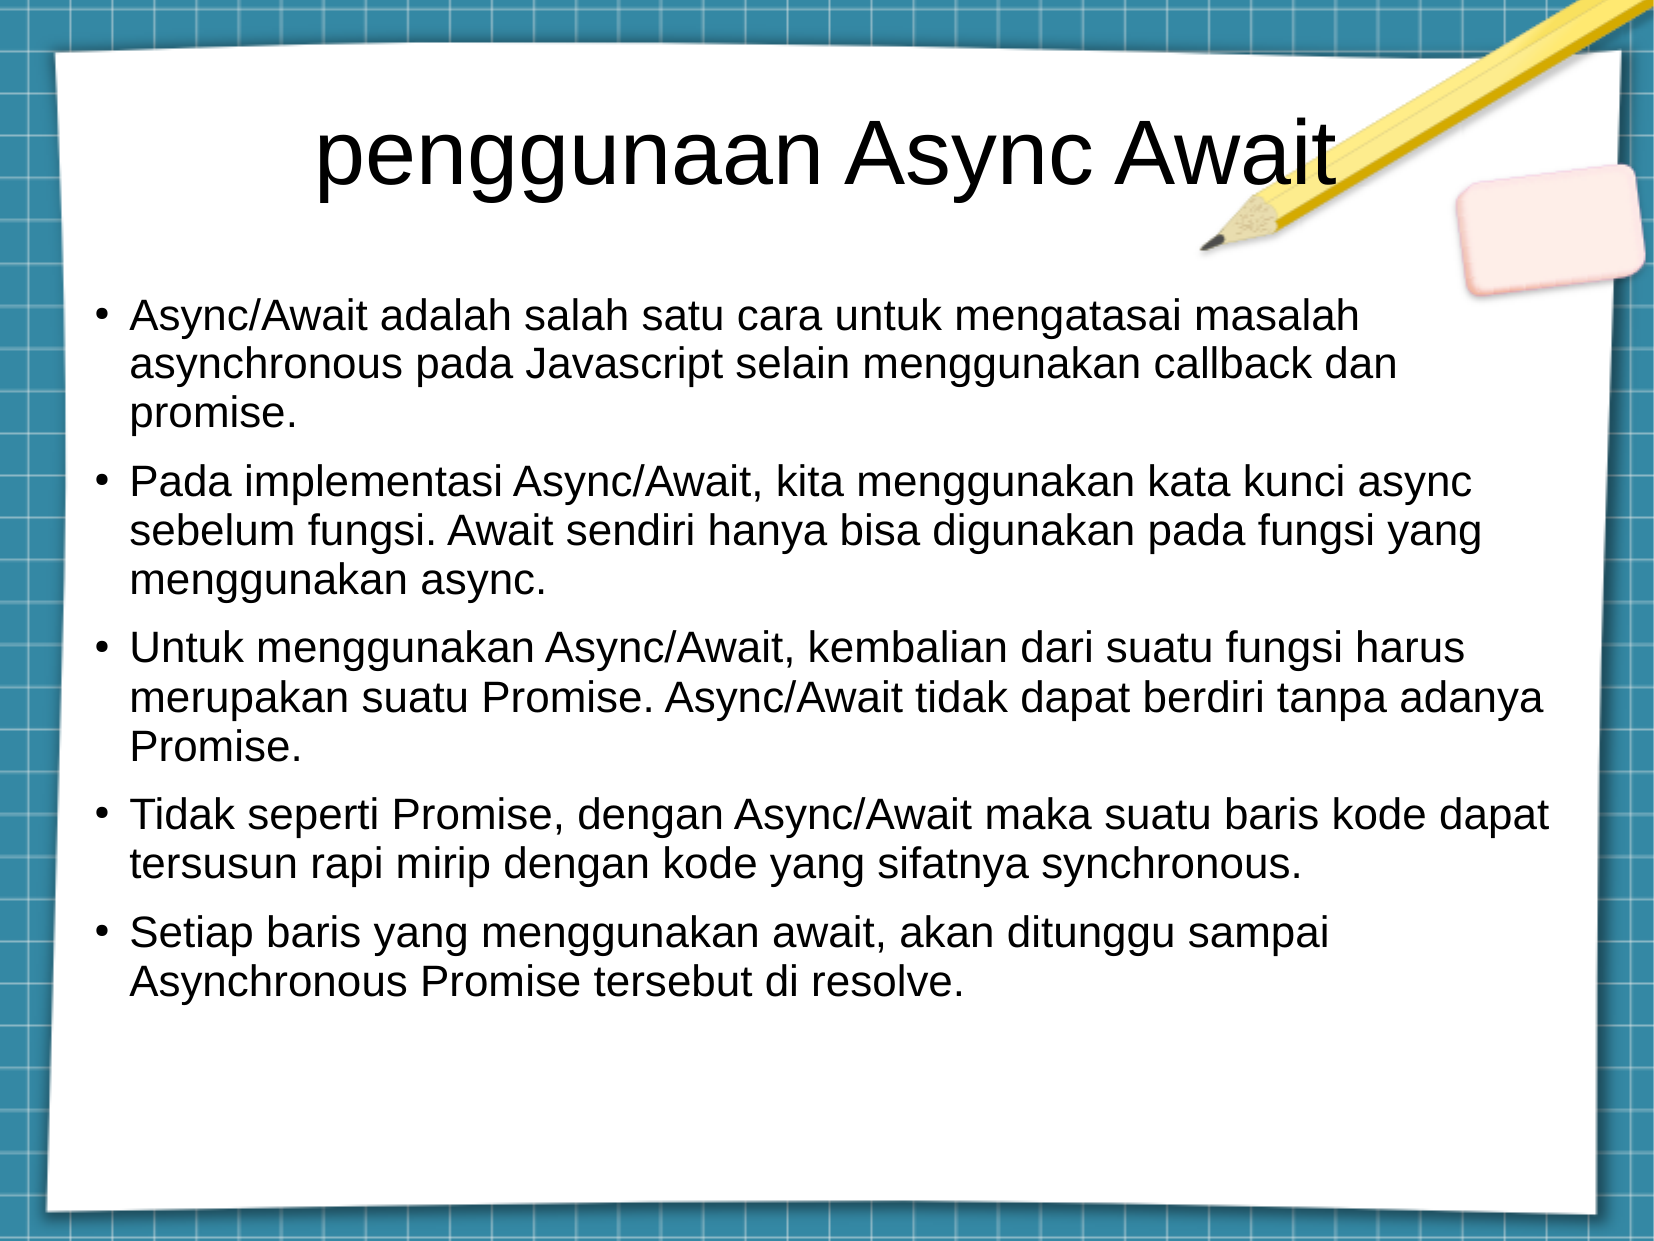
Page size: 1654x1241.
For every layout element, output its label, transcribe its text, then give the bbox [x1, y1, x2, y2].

picture [0, 0, 1654, 1241]
list Async/Await adalah salah satu cara untuk mengatasai masalah asynchronous pada Javascript selain menggunakan callback dan promise. Pada implementasi Async/Await, kita menggunakan kata kunci async sebelum fungsi. Await sendiri hanya bisa digunakan pada fungsi yang menggunakan async. Untuk menggunakan Async/Await, kembalian dari suatu fungsi harus merupakan suatu Promise. Async/Await tidak dapat berdiri tanpa adanya Promise. Tidak seperti Promise, dengan Async/Await maka suatu baris kode dapat tersusun rapi mirip dengan kode yang sifatnya synchronous. Setiap baris yang menggunakan await, akan ditunggu sampai Asynchronous Promise tersebut di resolve. [82, 290, 1571, 1010]
title penggunaan Async Await [82, 49, 1571, 257]
